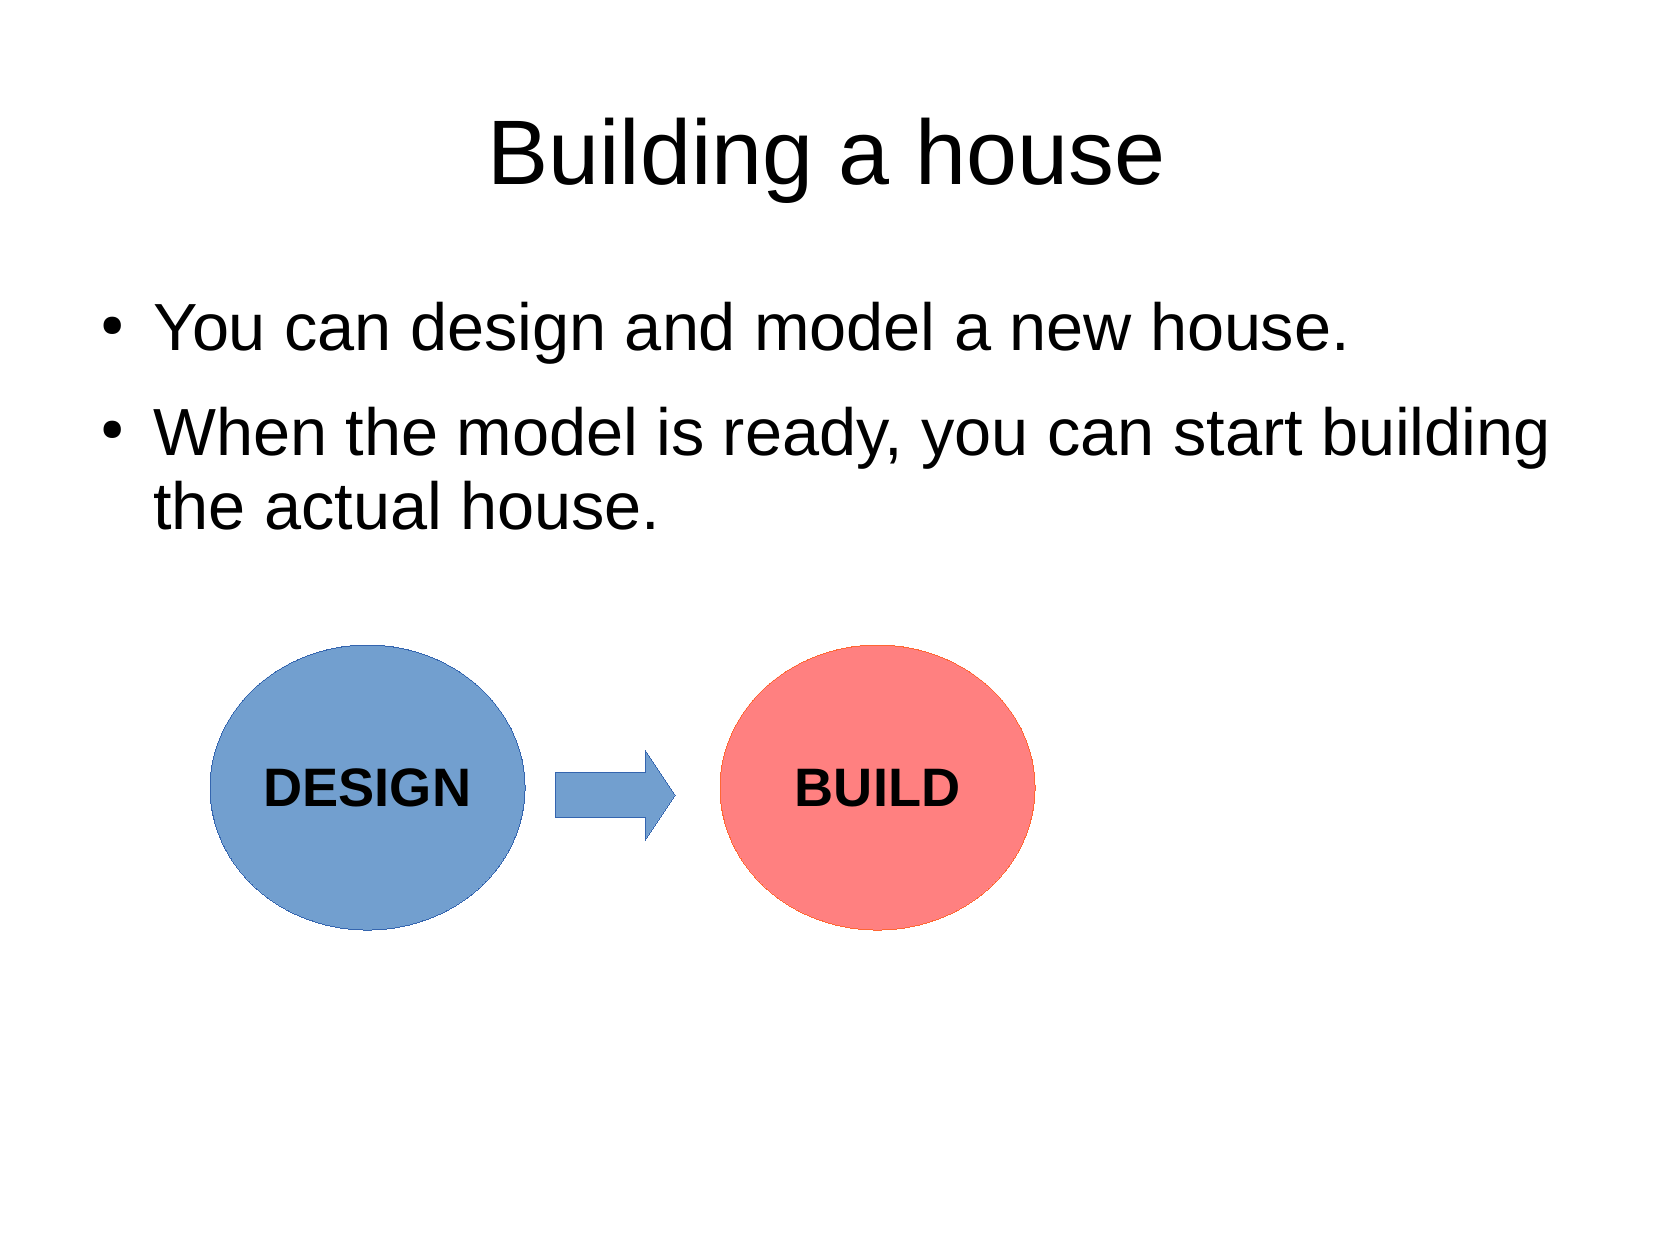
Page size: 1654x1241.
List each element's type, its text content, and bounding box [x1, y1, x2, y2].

list You can design and model a new house. When the model is ready, you can start building the actual house. [82, 290, 1571, 1081]
text_box [555, 750, 676, 841]
text_box DESIGN [210, 645, 526, 931]
text_box BUILD [720, 645, 1036, 931]
title Building a house [82, 49, 1571, 257]
